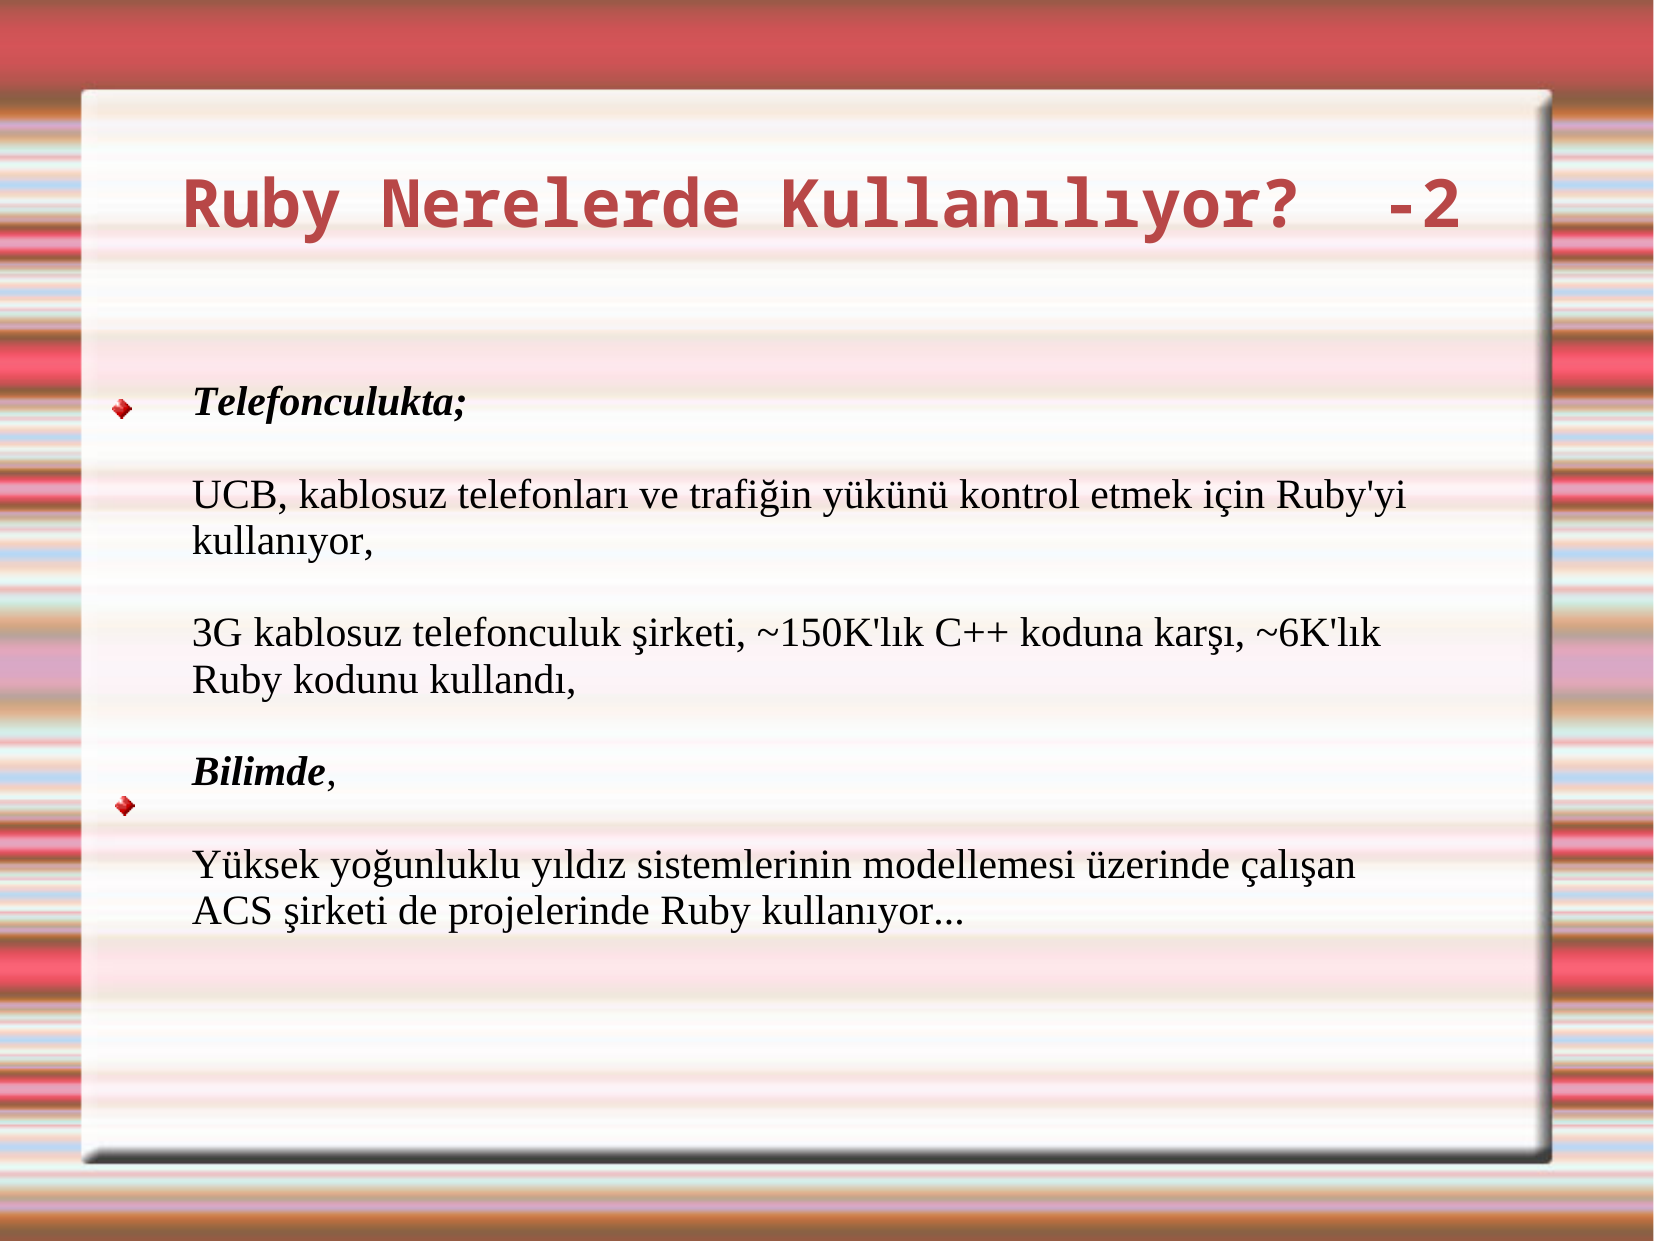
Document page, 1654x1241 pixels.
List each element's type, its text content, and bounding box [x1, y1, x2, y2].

text_box Ruby Nerelerde Kullanılıyor? -2 [166, 148, 1477, 241]
picture [0, 0, 1654, 1241]
text_box Telefonculukta; UCB, kablosuz telefonları ve trafiğin yükünü kontrol etmek için Ruby'yi kullanıyor, 3G kablosuz telefonculuk şirketi, ~150K'lık C++ koduna karşı, ~6K'lık Ruby kodunu kullandı, Bilimde, Yüksek yoğunluklu yıldız sistemlerinin modellemesi üzerinde çalışan ACS şirketi de projelerinde Ruby kullanıyor... [177, 324, 1447, 941]
